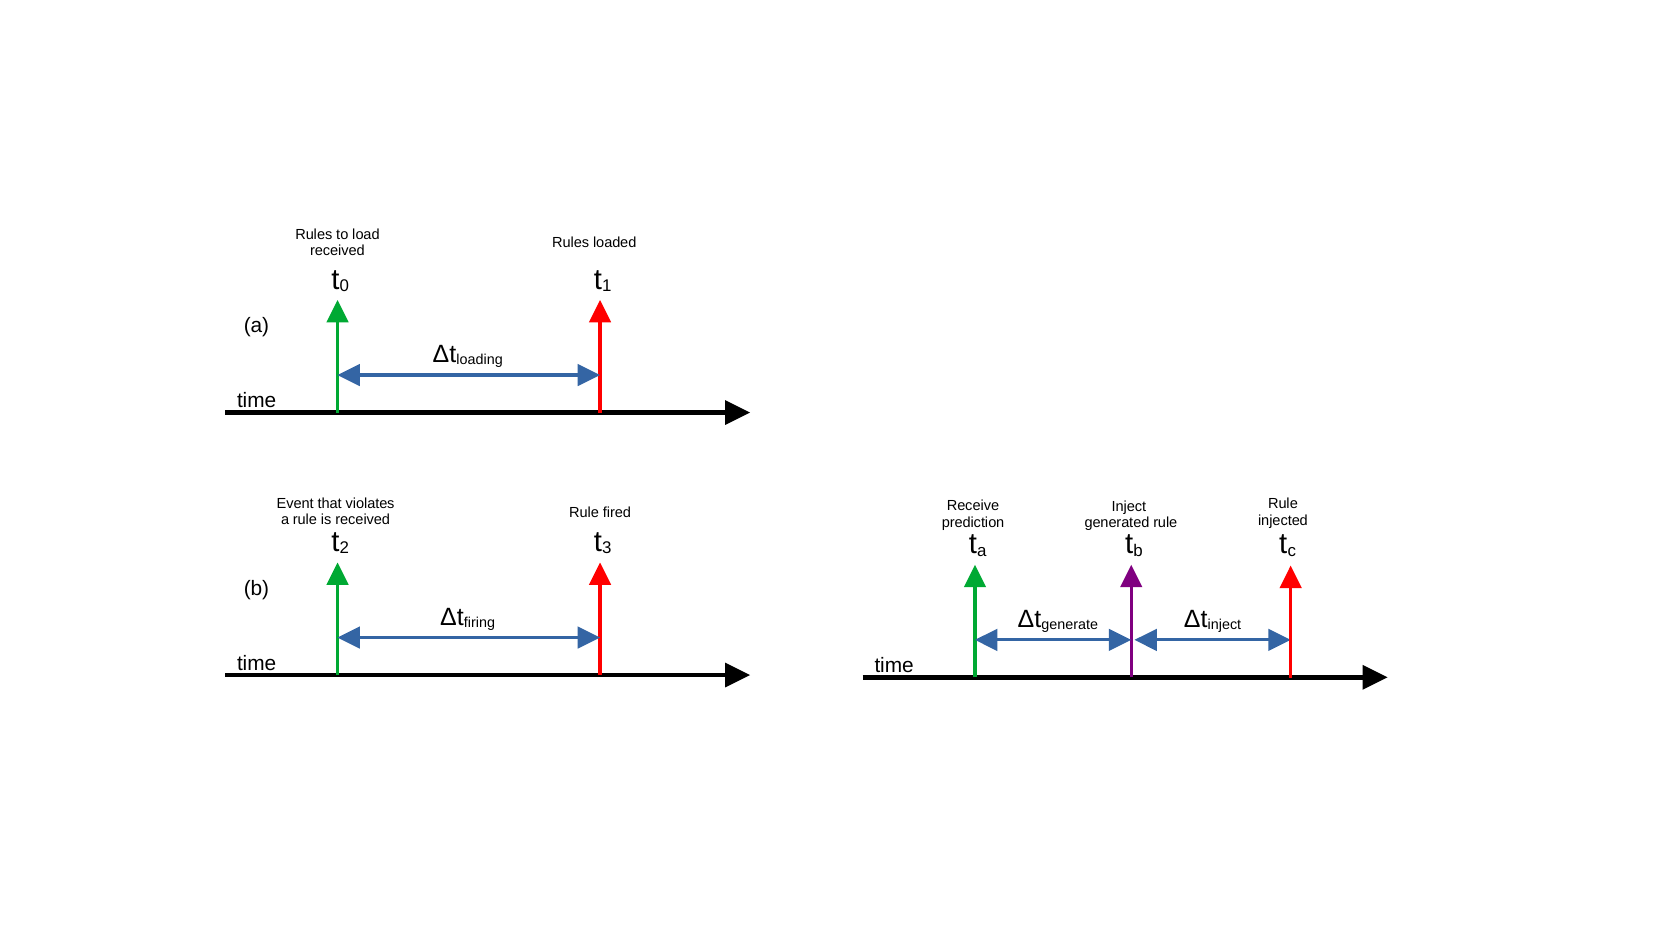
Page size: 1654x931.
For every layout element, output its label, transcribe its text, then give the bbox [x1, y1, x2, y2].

title t3 [587, 525, 618, 558]
title time [225, 651, 289, 676]
title Δtgenerate [1002, 586, 1114, 652]
title tc [1272, 527, 1303, 561]
title Rules to load received [294, 222, 381, 263]
title Rules loaded [550, 222, 638, 263]
title Rule fired [556, 503, 644, 521]
title (a) [225, 314, 289, 338]
title t0 [325, 263, 356, 296]
title Δtloading [430, 321, 506, 387]
title t2 [325, 538, 356, 558]
title Δtfiring [430, 583, 506, 650]
title time [862, 654, 926, 678]
title time [225, 389, 289, 413]
title Δtinject [1162, 586, 1264, 652]
title (b) [225, 576, 289, 601]
title ta [962, 541, 993, 561]
title Event that violates a rule is received [276, 485, 395, 538]
title Inject generated rule [1055, 490, 1206, 539]
title tb [1119, 539, 1149, 561]
title t1 [587, 263, 618, 296]
title Rule injected [1207, 487, 1358, 537]
title Receive prediction [913, 487, 1033, 541]
